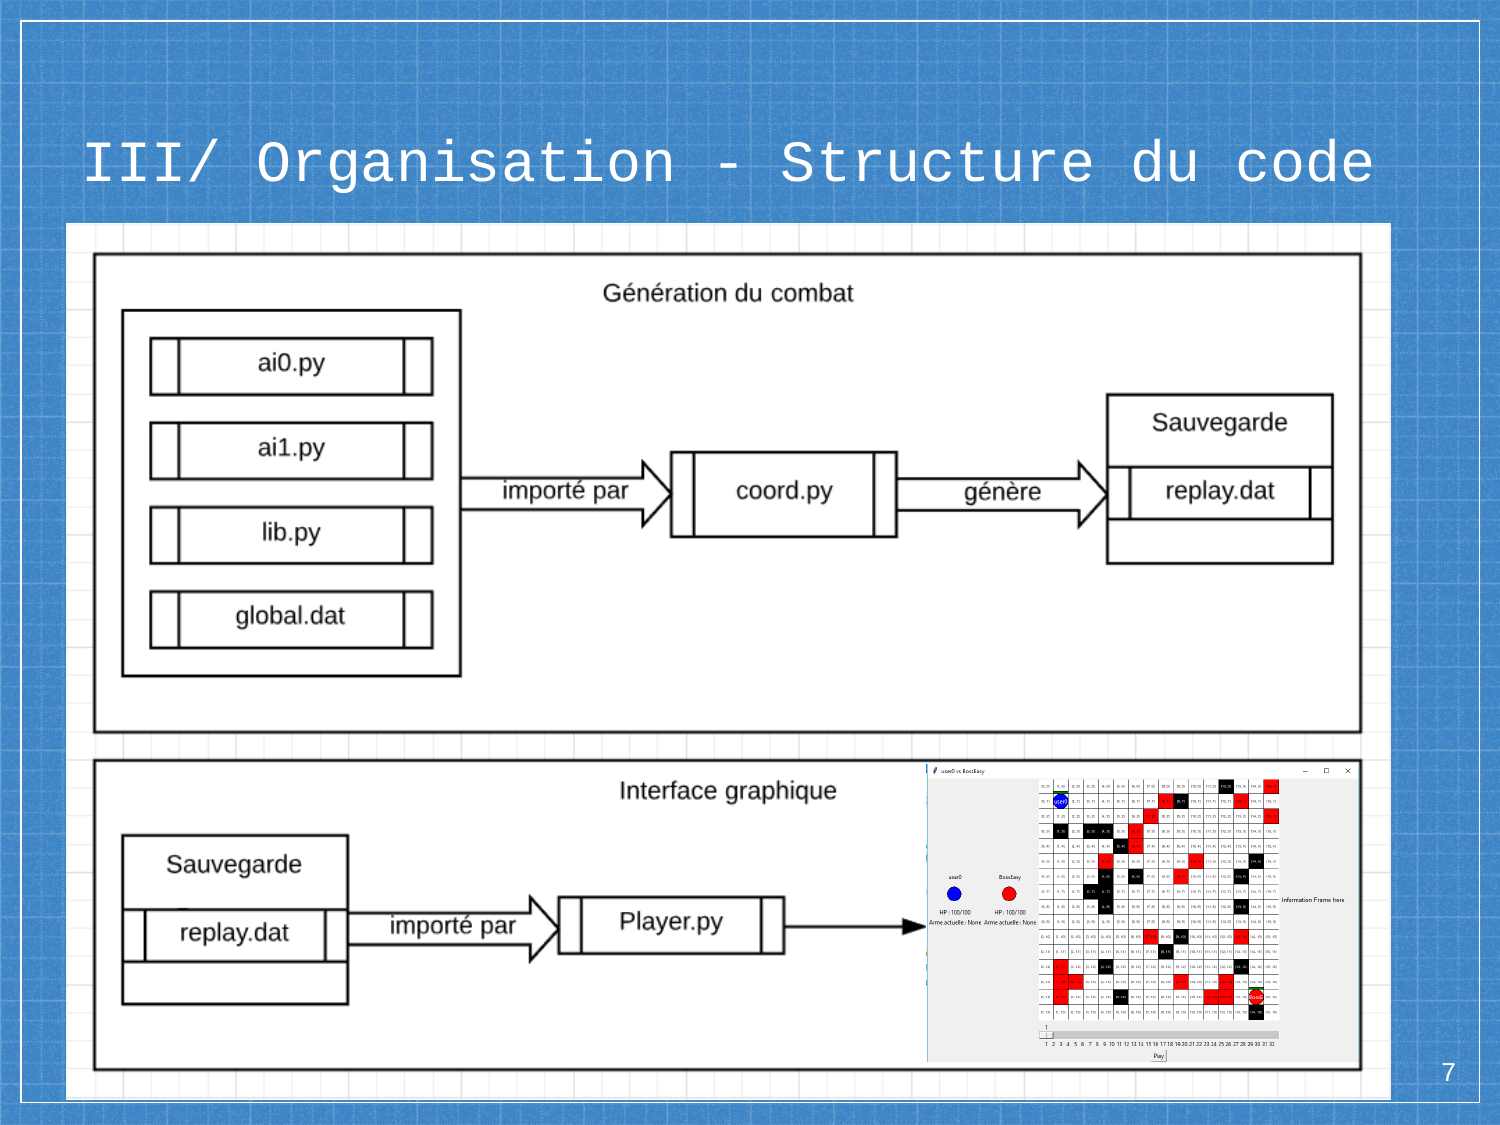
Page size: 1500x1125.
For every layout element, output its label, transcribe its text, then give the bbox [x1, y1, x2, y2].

picture [0, 0, 1500, 1125]
slide_number <number> [1403, 1038, 1494, 1125]
picture [22, 22, 1479, 1102]
title III/ Organisation - Structure du code [66, 108, 1417, 199]
